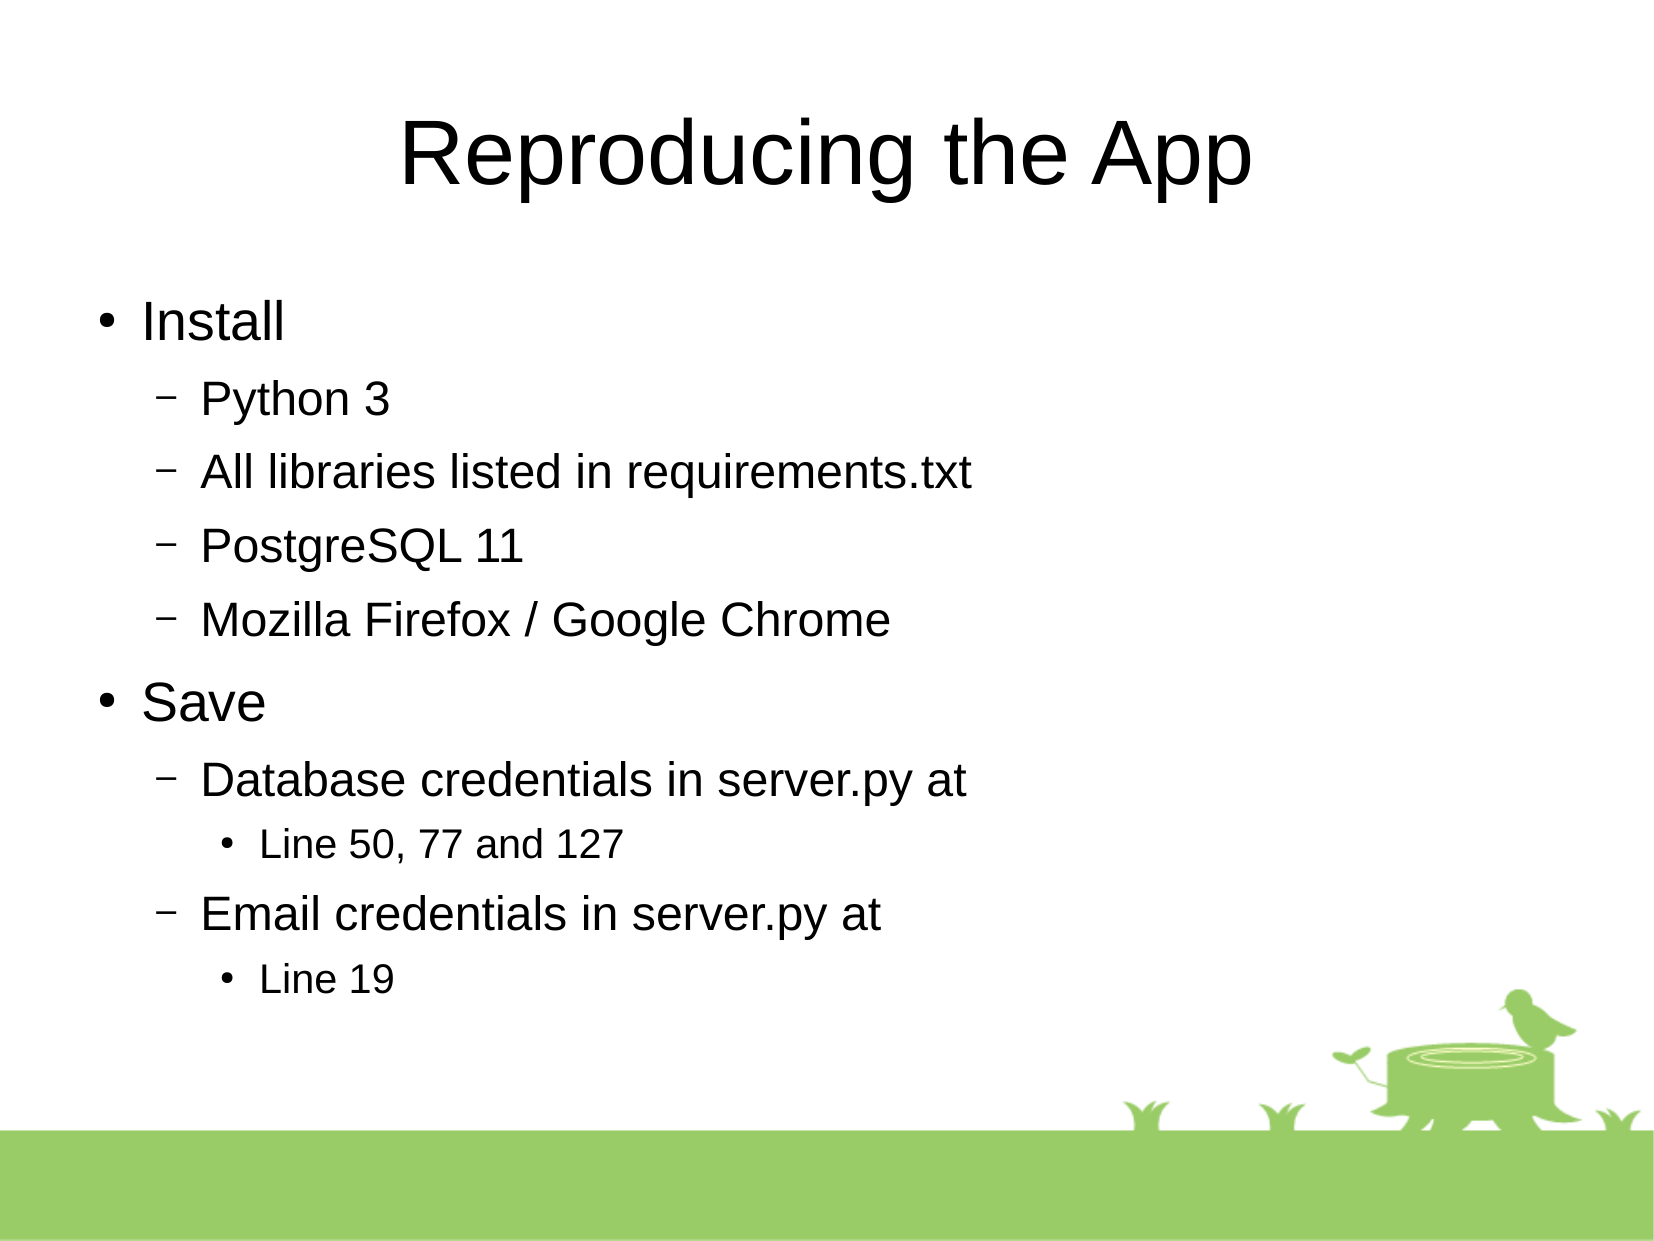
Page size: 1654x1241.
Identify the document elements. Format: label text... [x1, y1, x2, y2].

list Install Python 3 All libraries listed in requirements.txt PostgreSQL 11 Mozilla Firefox / Google Chrome Save Database credentials in server.py at Line 50, 77 and 127 Email credentials in server.py at Line 19 [82, 290, 1571, 1010]
title Reproducing the App [82, 49, 1571, 257]
picture [0, 0, 1654, 1241]
